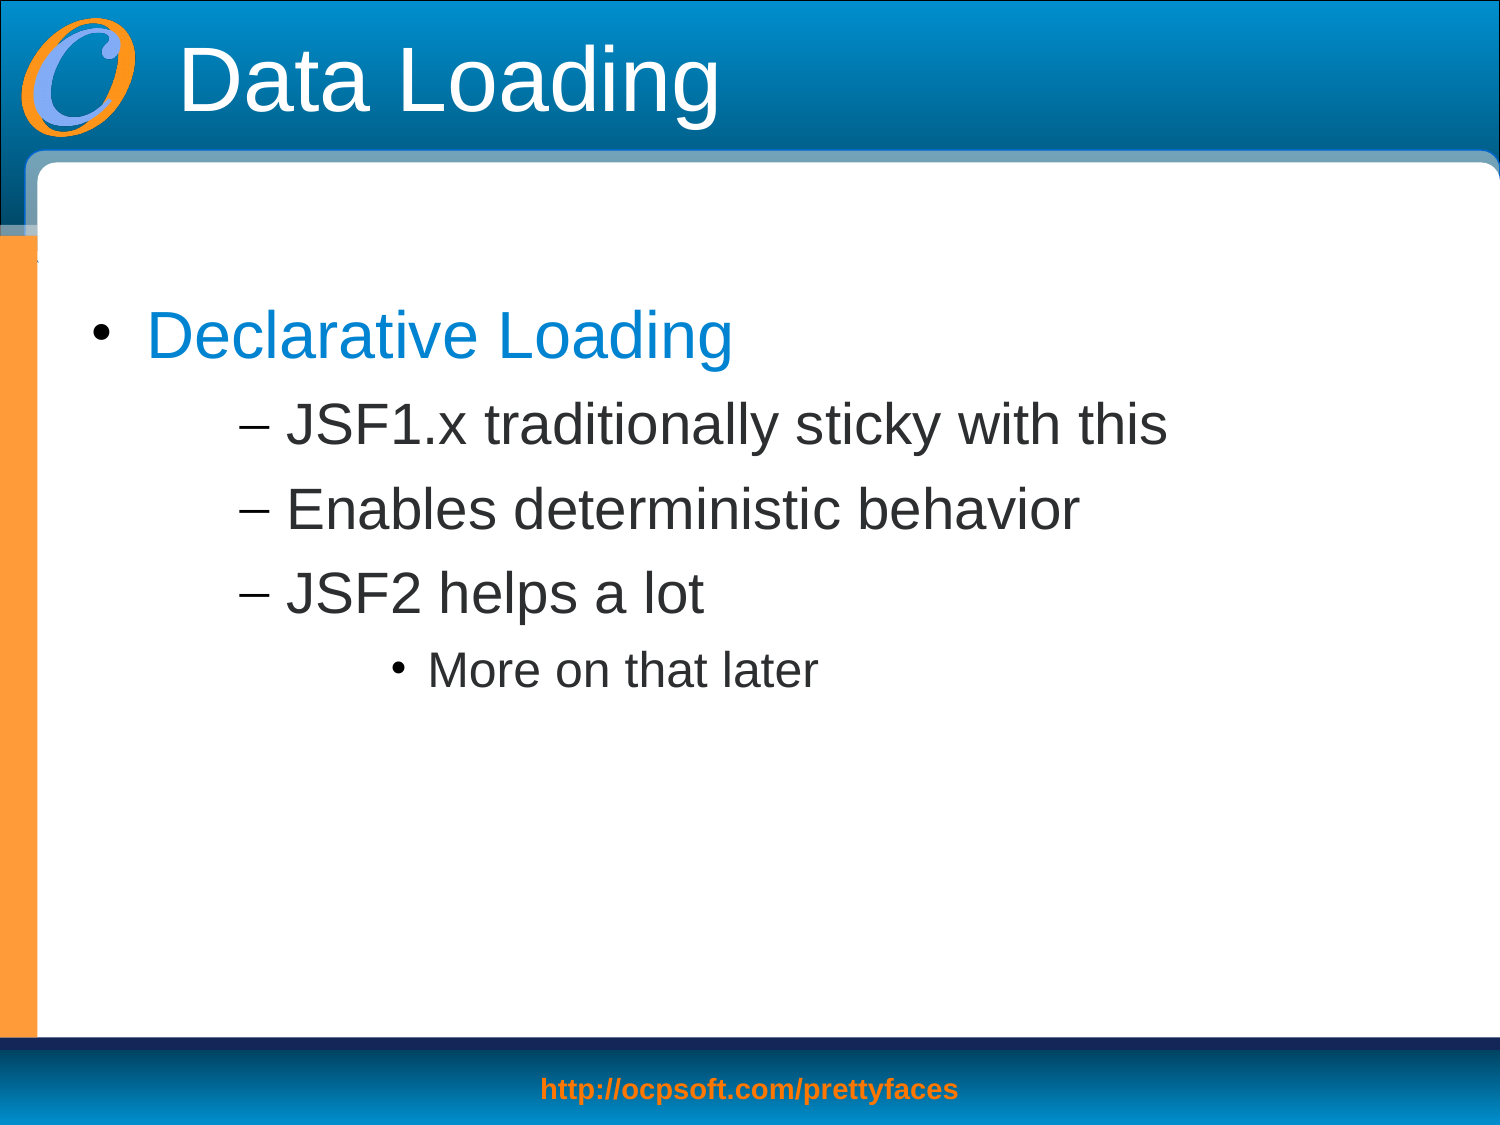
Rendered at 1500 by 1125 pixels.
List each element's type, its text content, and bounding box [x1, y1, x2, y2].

title Data Loading [162, 11, 1463, 138]
picture [22, 19, 135, 136]
list Declarative Loading JSF1.x traditionally sticky with this Enables deterministic behavior JSF2 helps a lot More on that later [75, 187, 1425, 1005]
